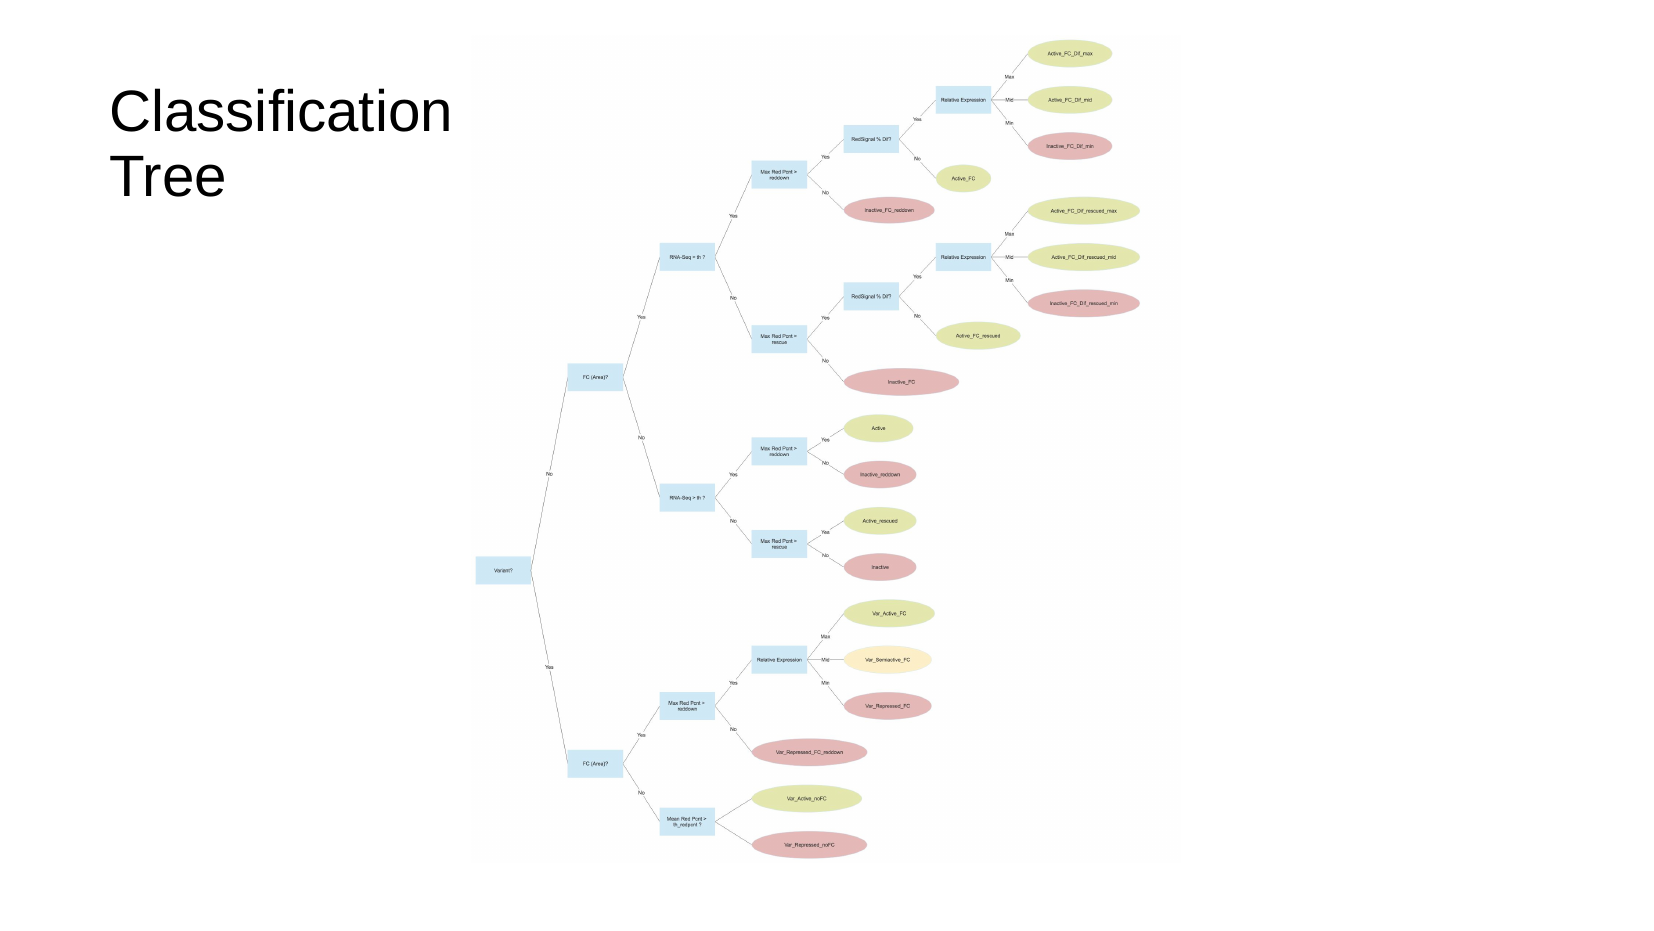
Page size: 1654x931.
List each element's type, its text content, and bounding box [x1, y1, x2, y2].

picture [471, 35, 1181, 863]
text_box Classification Tree [94, 70, 485, 216]
